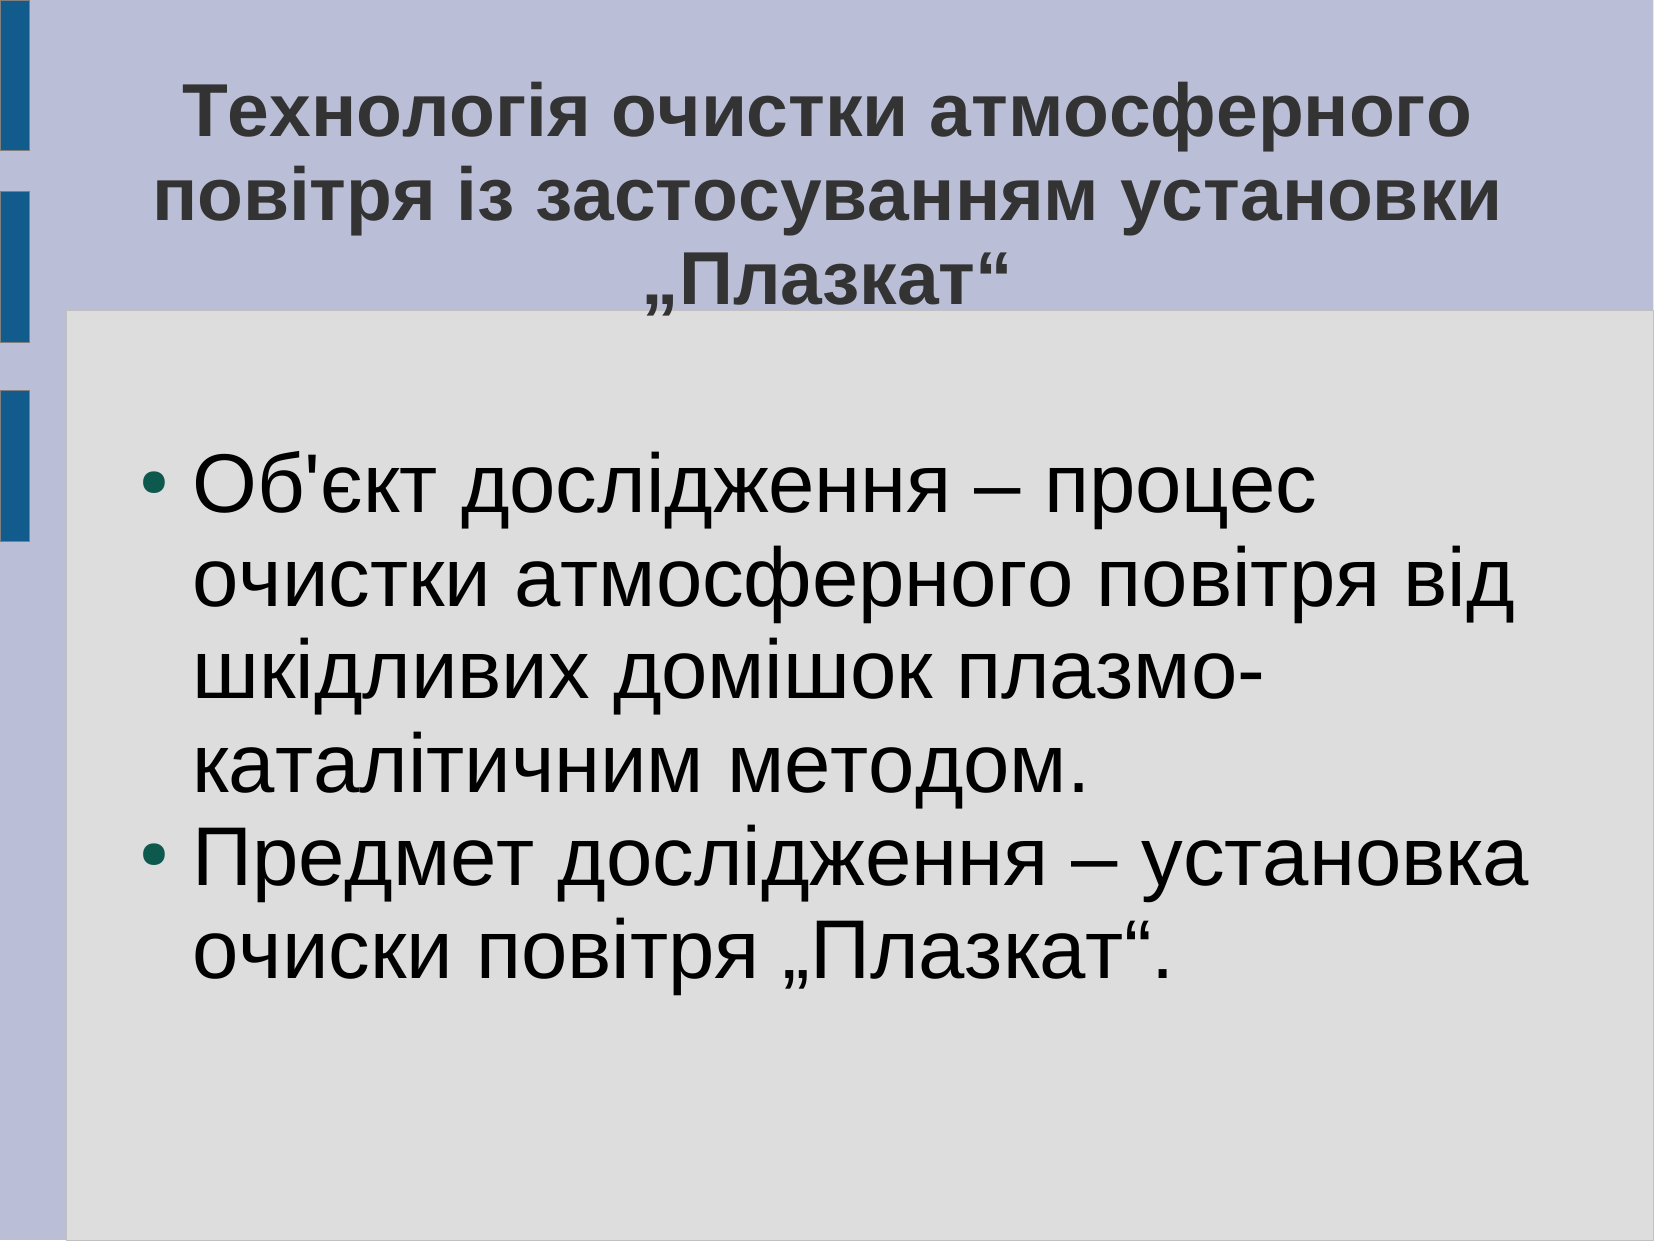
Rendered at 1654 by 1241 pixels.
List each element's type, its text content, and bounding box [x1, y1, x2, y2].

list Об'єкт дослідження – процес очистки атмосферного повітря від шкідливих домішок плазмо-каталітичним методом. Предмет дослідження – установка очиски повітря „Плазкат“. [121, 344, 1534, 1127]
title Технологія очистки атмосферного повітря із застосуванням установки „Плазкат“ [121, 68, 1534, 321]
